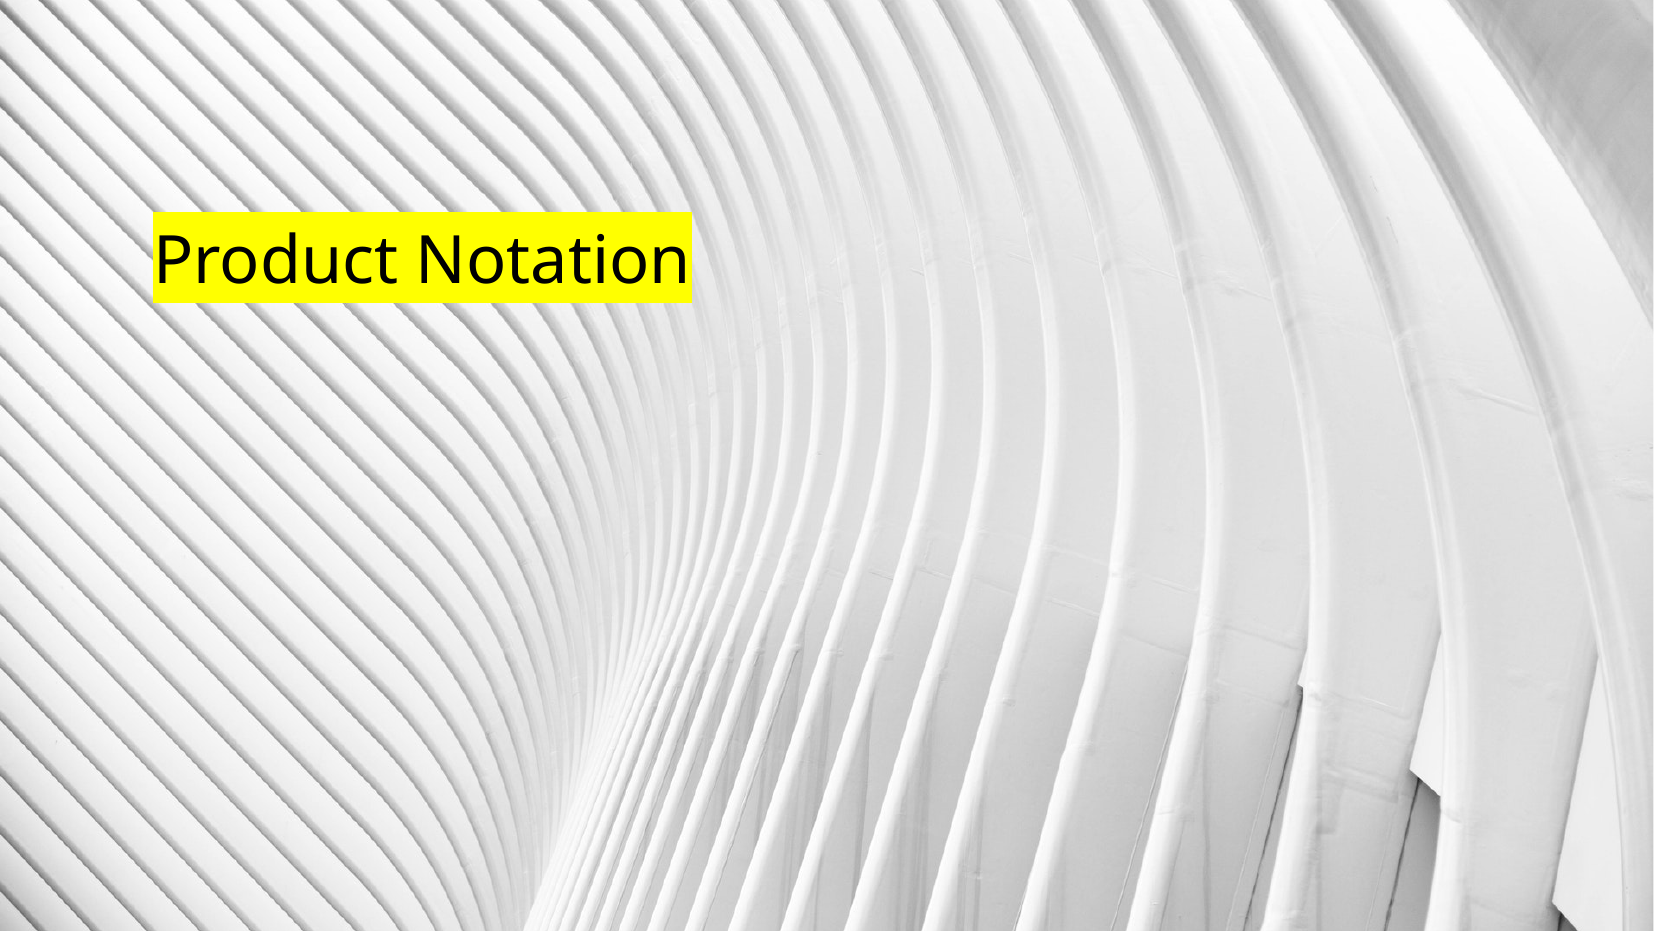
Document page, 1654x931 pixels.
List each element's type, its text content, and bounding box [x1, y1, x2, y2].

list Product Notation [82, 217, 1571, 839]
picture [0, 0, 1654, 931]
